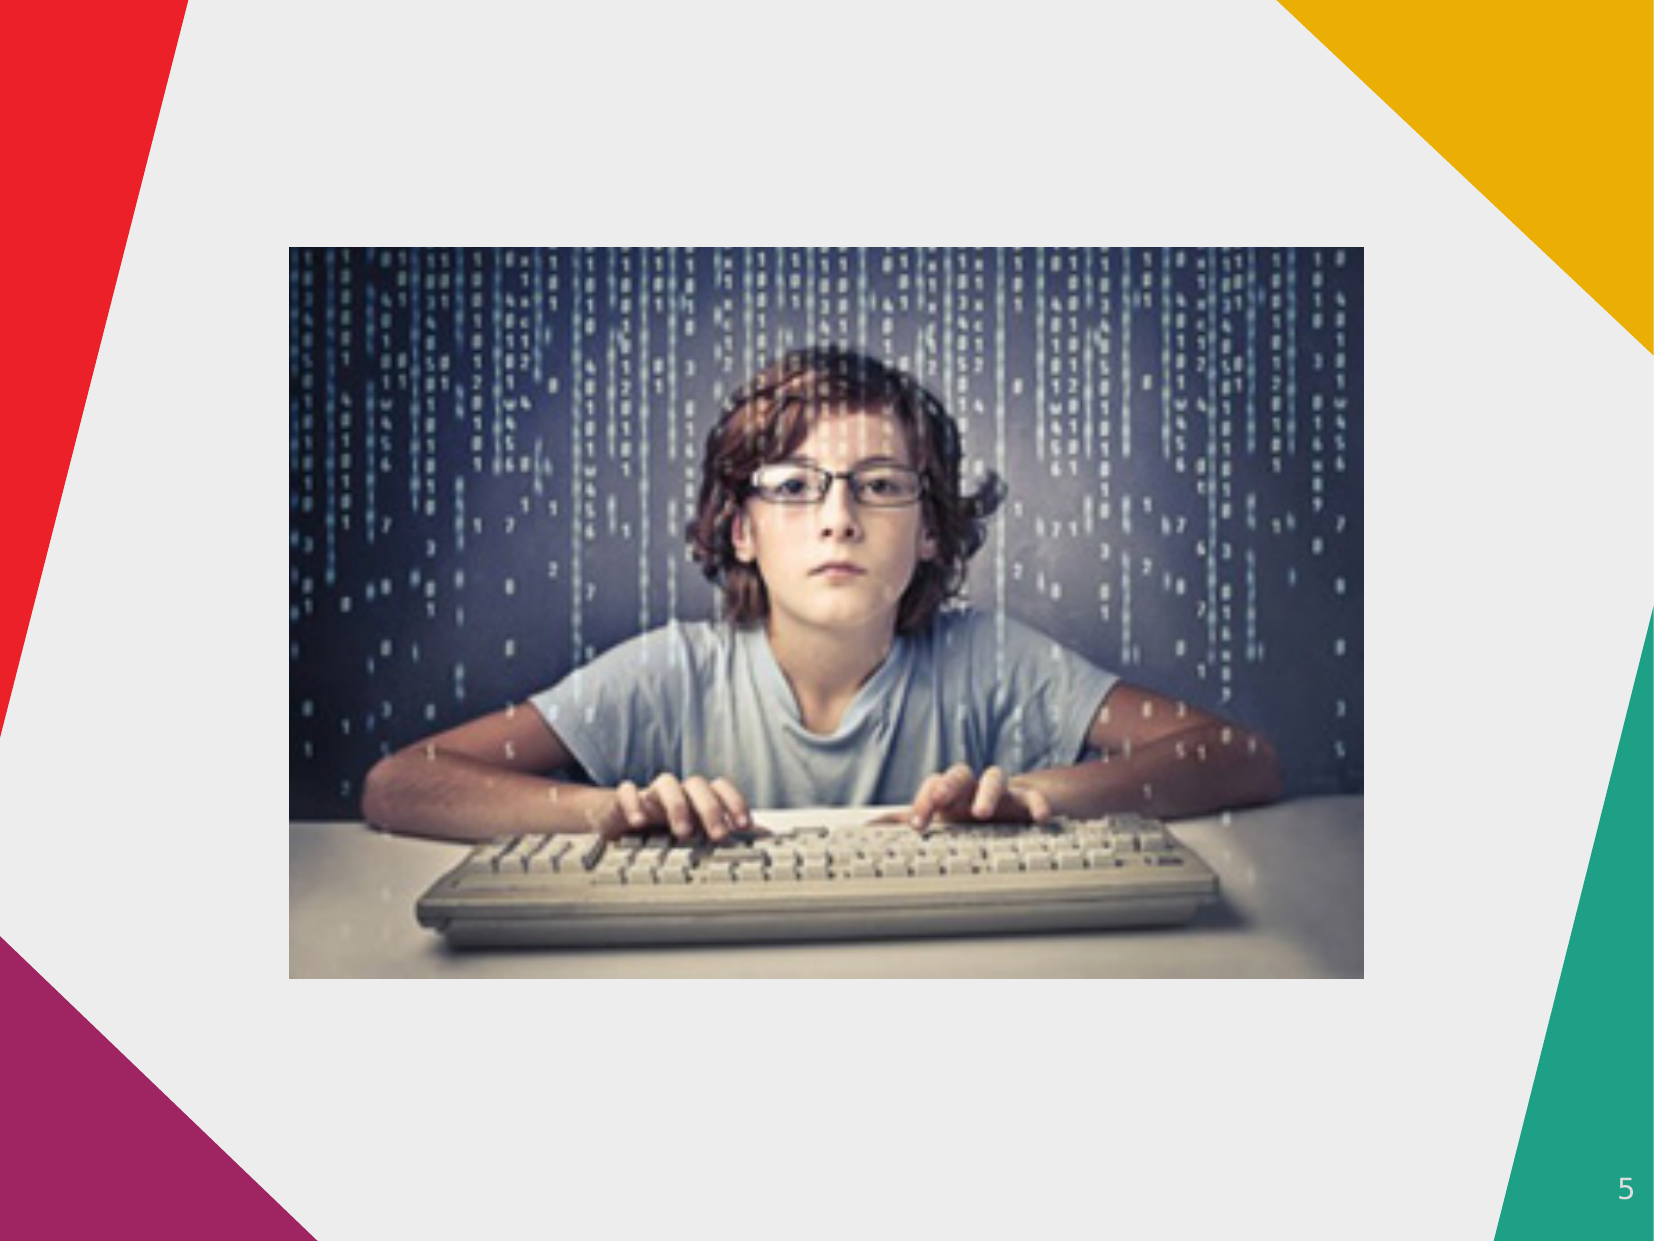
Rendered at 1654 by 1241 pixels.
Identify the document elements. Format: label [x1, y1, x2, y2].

picture [289, 247, 1364, 979]
